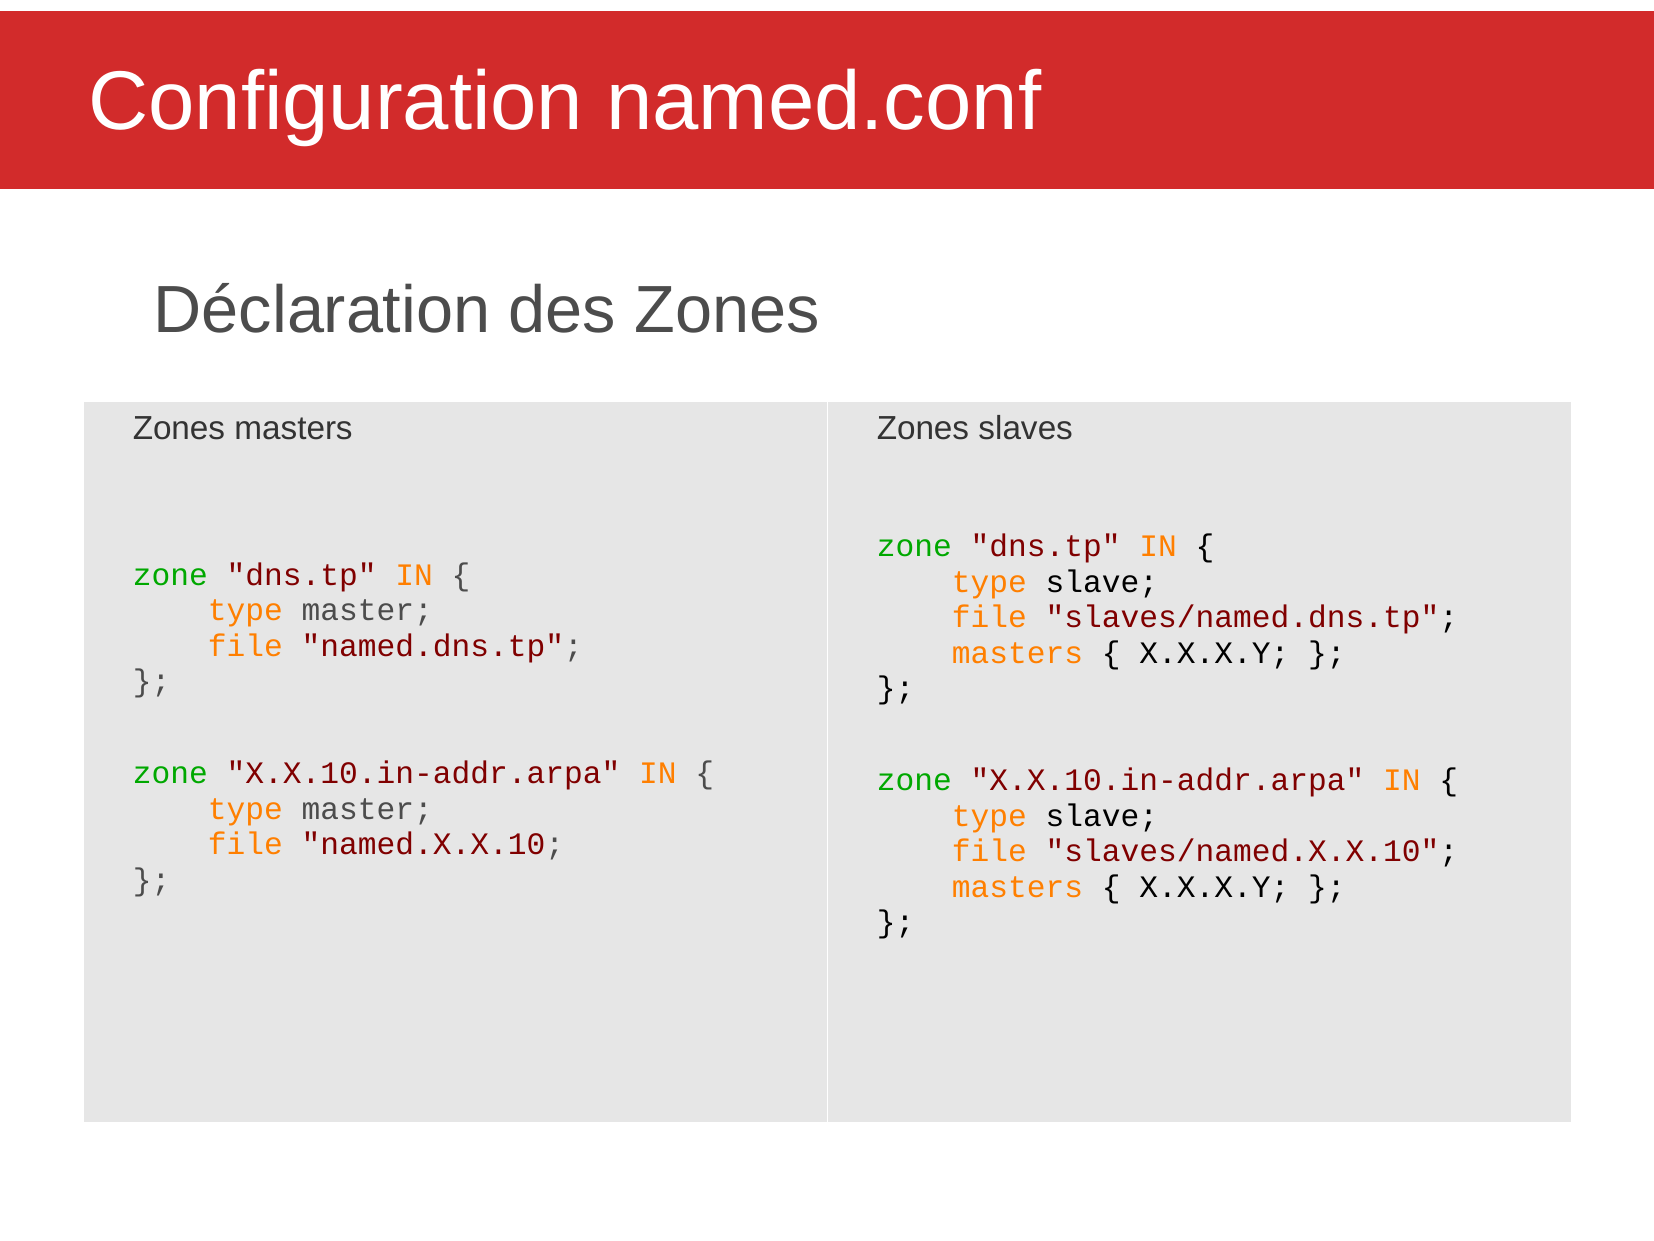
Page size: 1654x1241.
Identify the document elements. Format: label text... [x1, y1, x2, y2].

list Déclaration des Zones [82, 271, 1571, 1182]
title Configuration named.conf [0, 11, 1654, 189]
